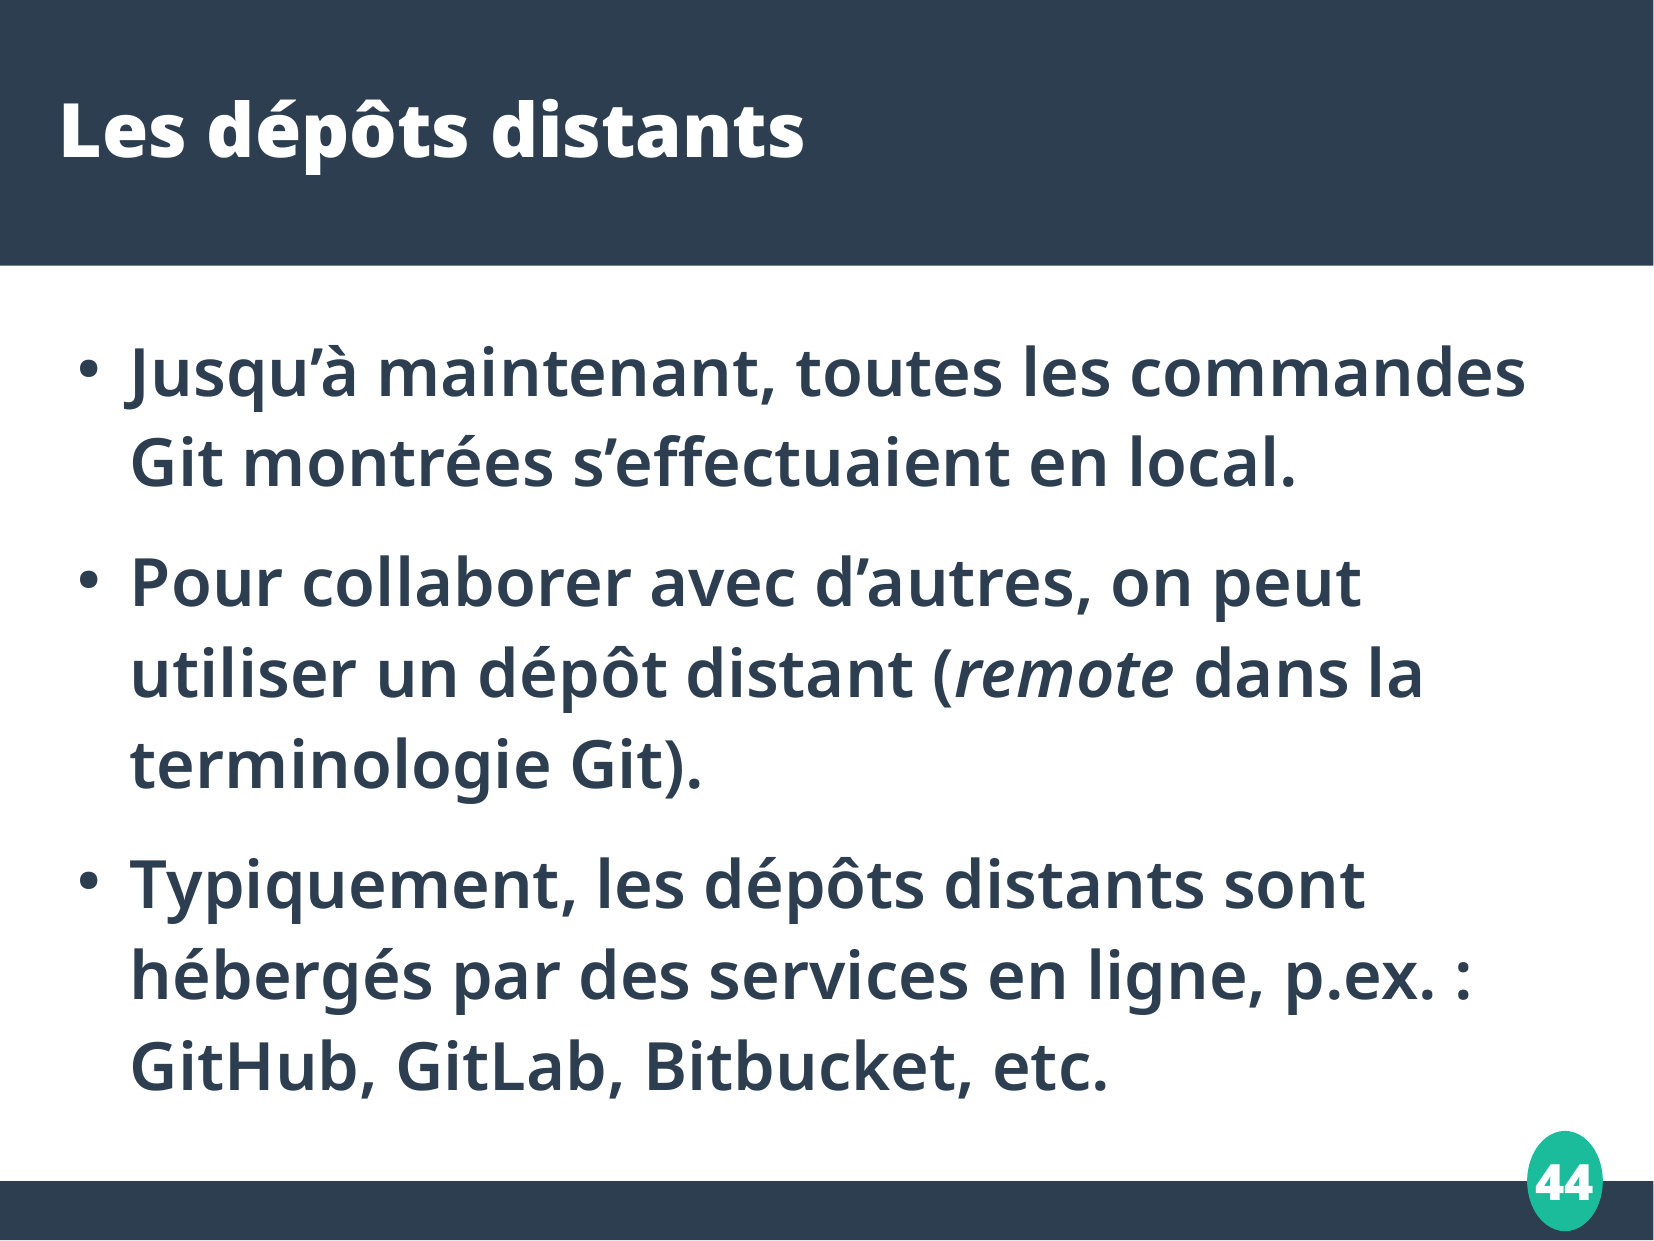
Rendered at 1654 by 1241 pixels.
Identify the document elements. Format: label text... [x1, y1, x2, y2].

title Les dépôts distants [59, 49, 1595, 207]
list Jusqu’à maintenant, toutes les commandes Git montrées s’effectuaient en local. Pour collaborer avec d’autres, on peut utiliser un dépôt distant (remote dans la terminologie Git). Typiquement, les dépôts distants sont hébergés par des services en ligne, p.ex. : GitHub, GitLab, Bitbucket, etc. [59, 324, 1595, 1152]
